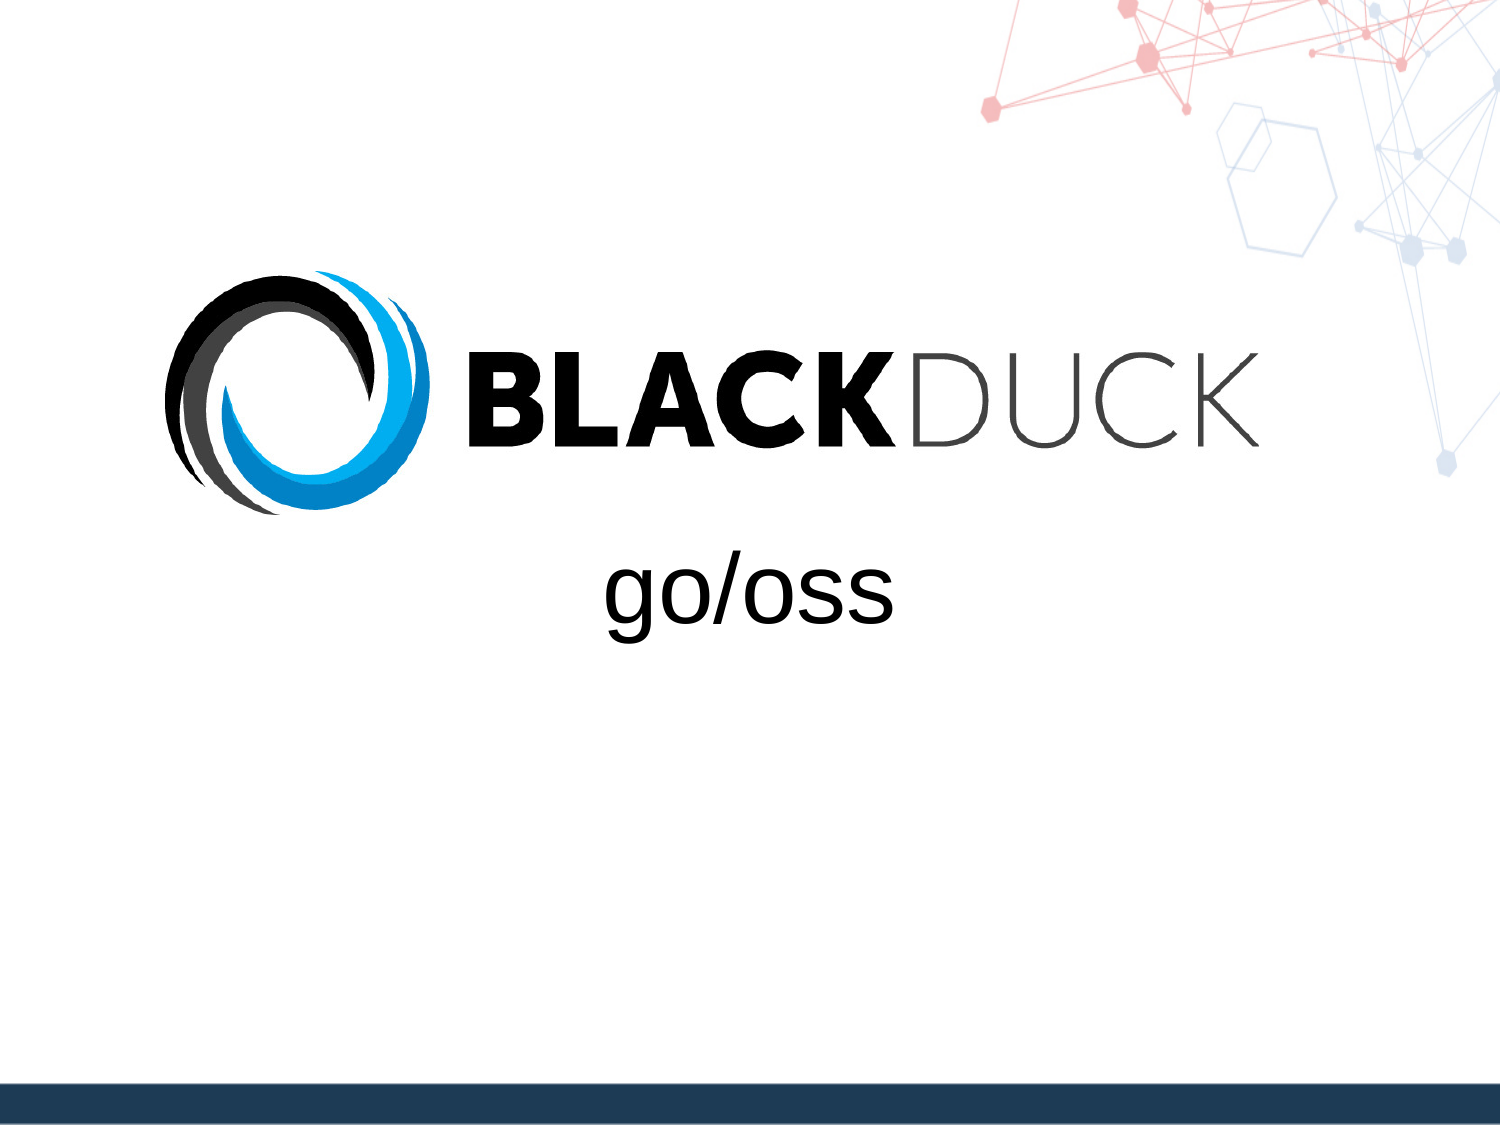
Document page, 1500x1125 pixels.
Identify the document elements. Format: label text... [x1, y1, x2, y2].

subtitle go/oss [75, 263, 1425, 916]
picture [0, 0, 1500, 1125]
